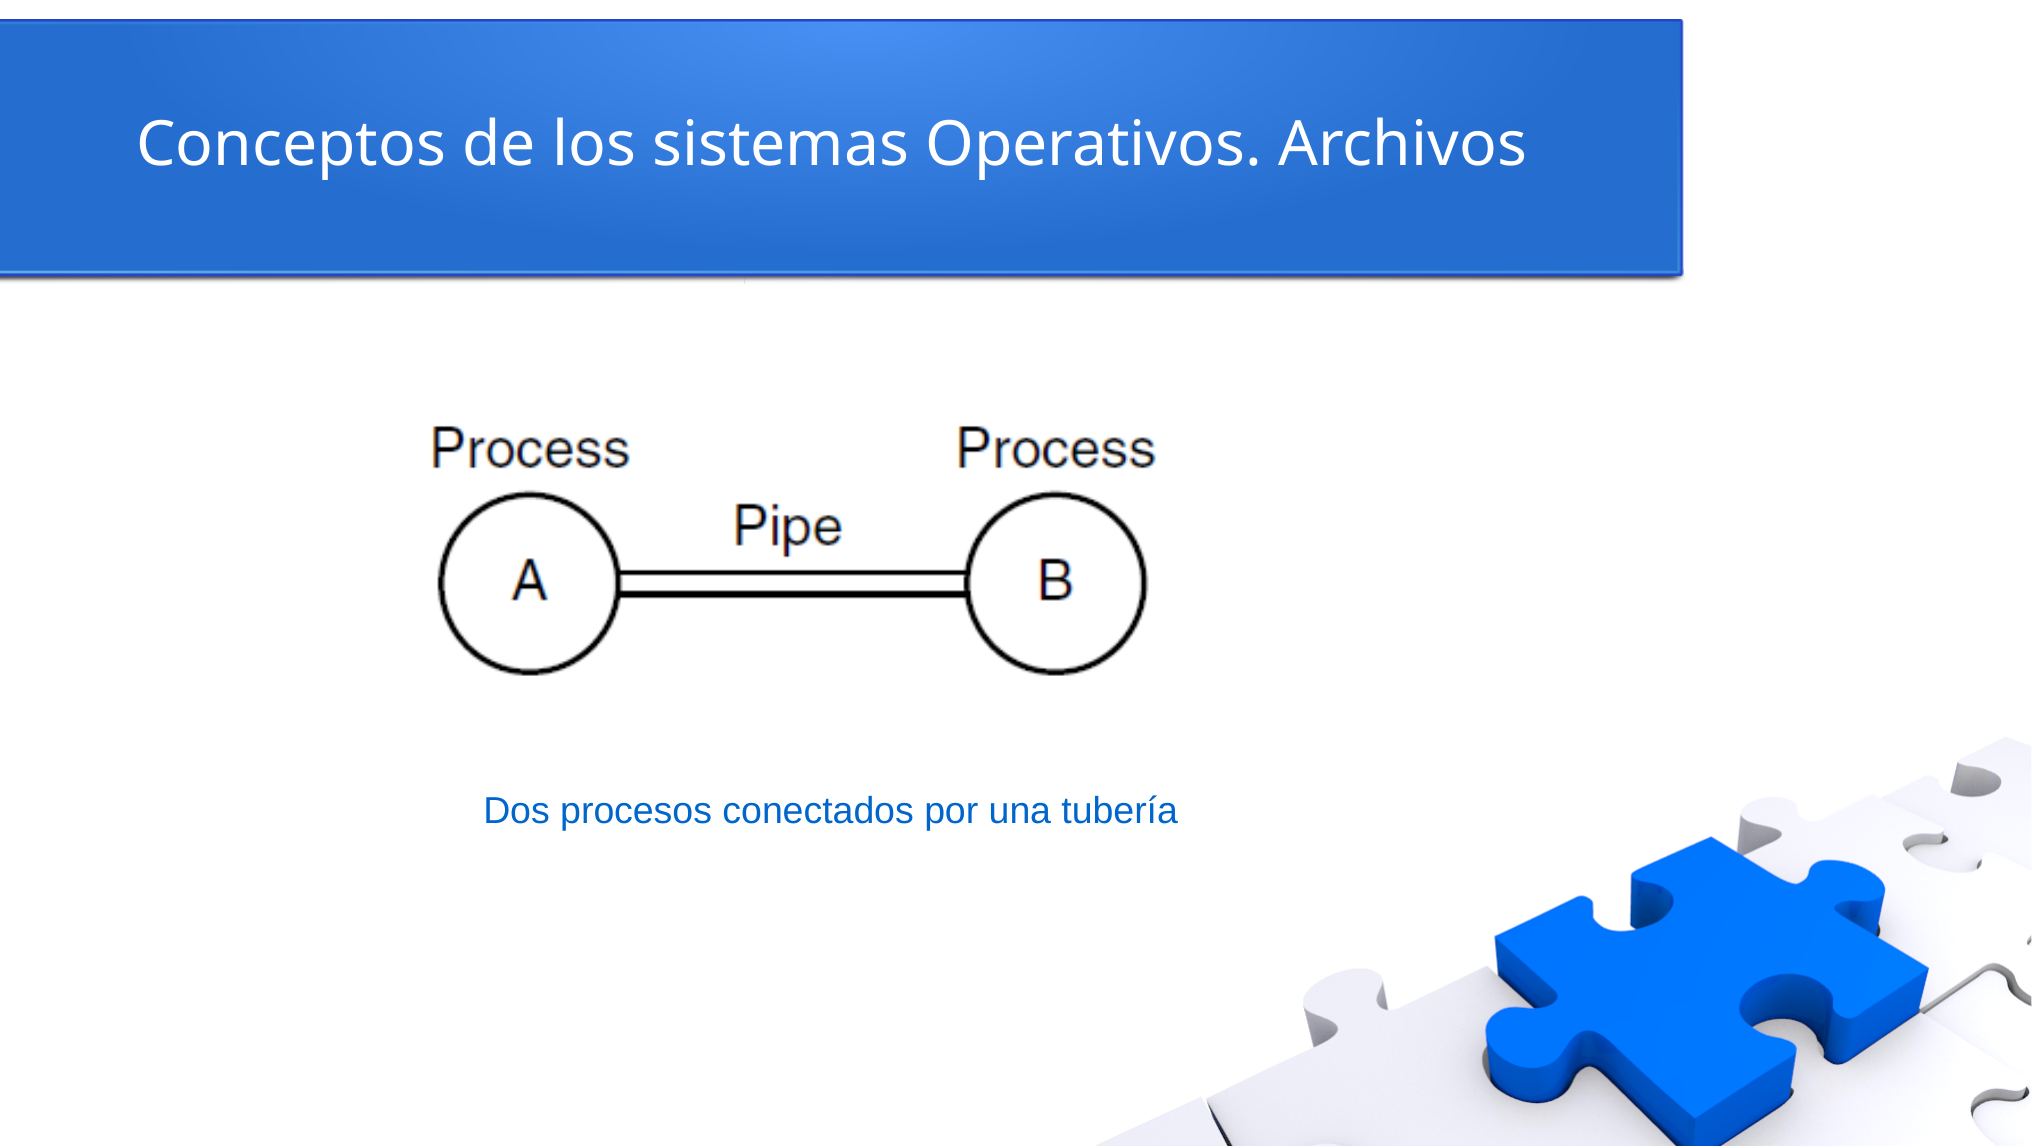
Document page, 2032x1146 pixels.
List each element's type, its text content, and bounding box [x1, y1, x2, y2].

title Conceptos de los sistemas Operativos. Archivos [0, 45, 1666, 237]
picture [375, 377, 2032, 1146]
text_box Dos procesos conectados por una tubería [468, 781, 1193, 839]
picture [0, 19, 1689, 284]
